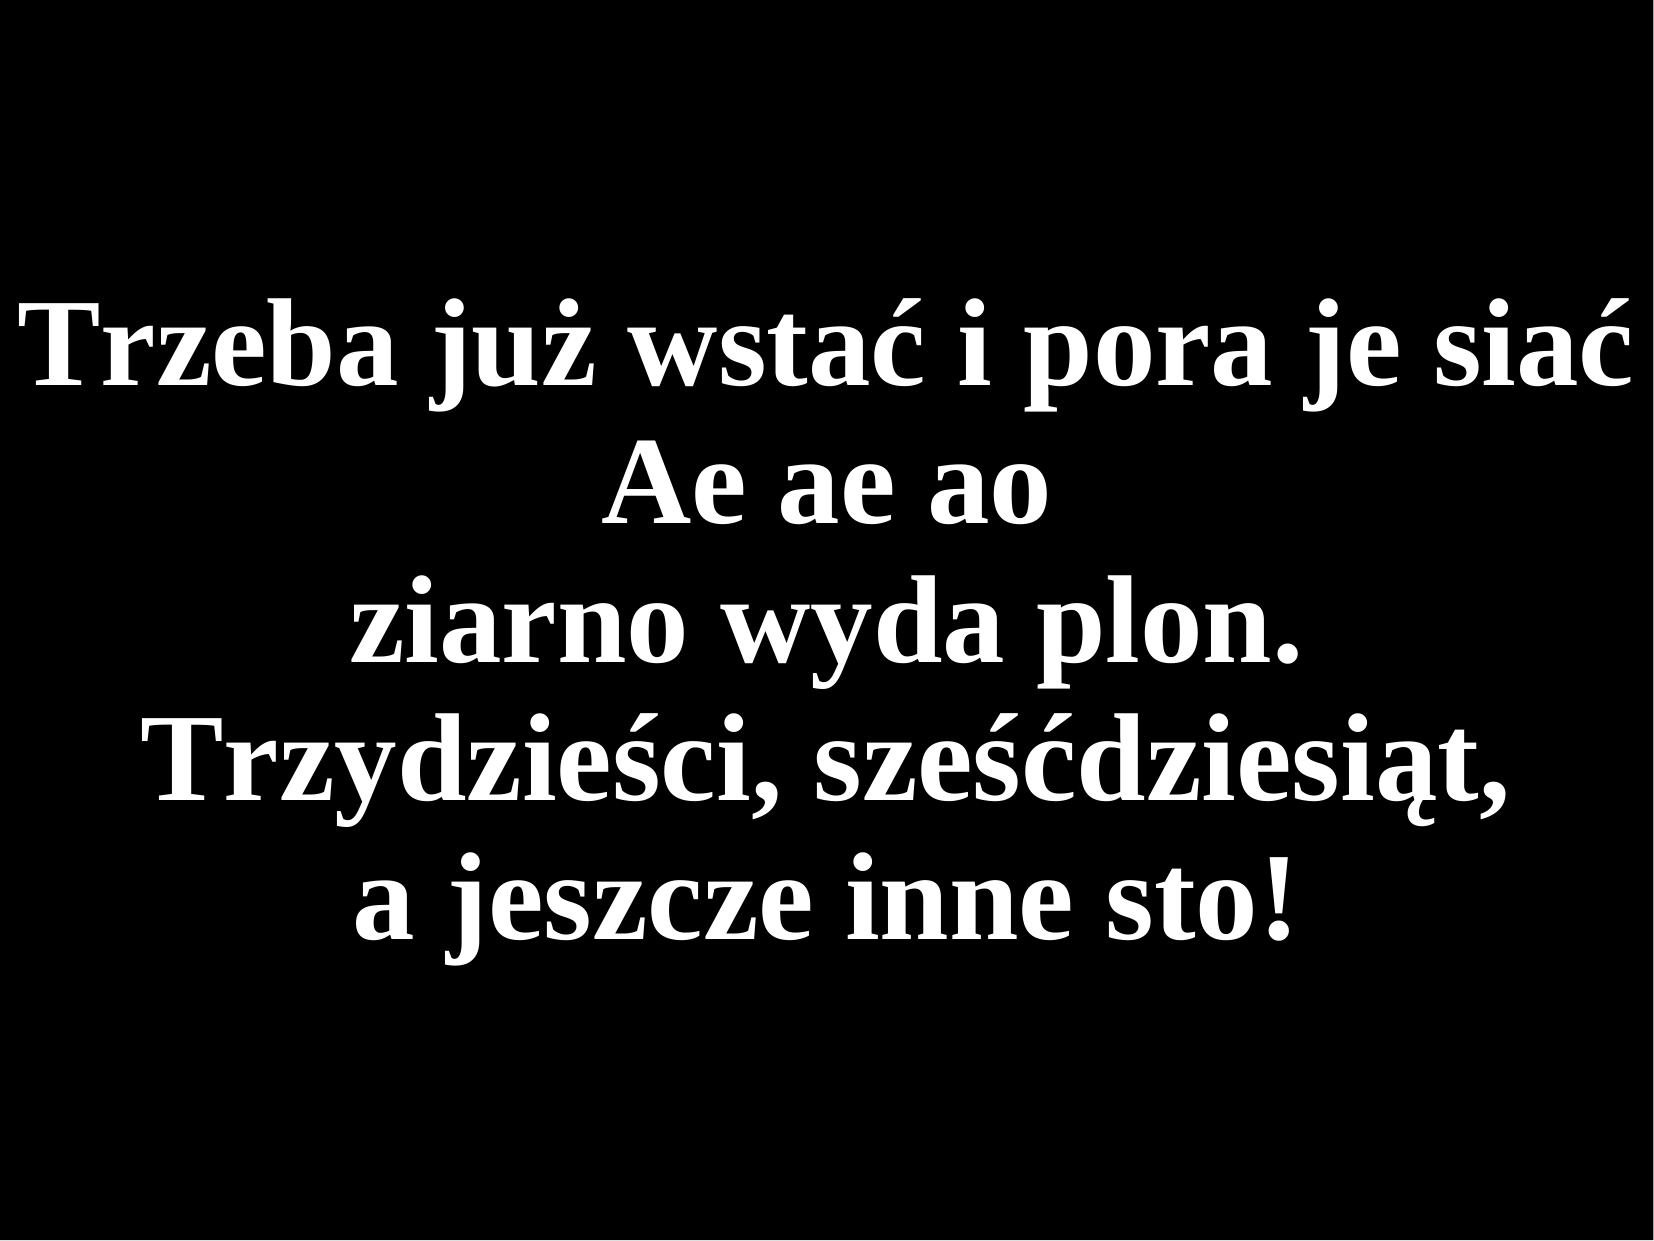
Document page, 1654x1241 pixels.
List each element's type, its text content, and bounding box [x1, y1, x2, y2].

title Trzeba już wstać i pora je siać Ae ae ao ziarno wyda plon. Trzydzieści, sześćdziesiąt, a jeszcze inne sto! [0, 0, 1654, 1241]
